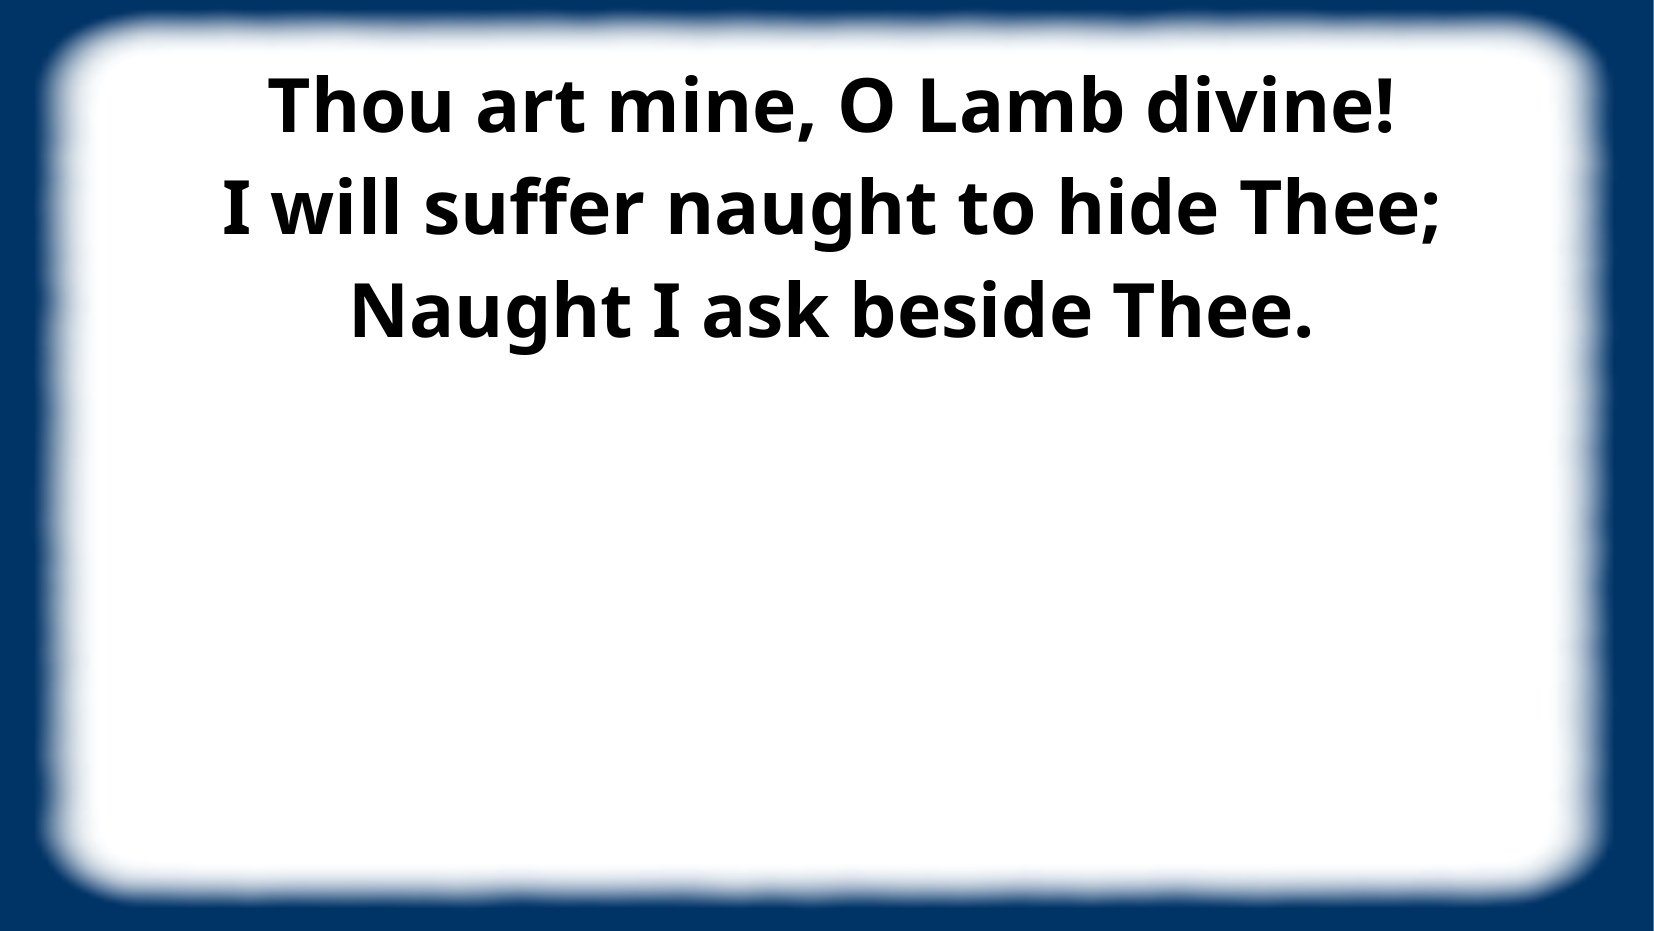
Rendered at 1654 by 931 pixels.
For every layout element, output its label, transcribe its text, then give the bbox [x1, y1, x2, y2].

picture [0, 0, 1654, 931]
text_box Thou art mine, O Lamb divine! I will suffer naught to hide Thee; Naught I ask beside Thee. [90, 45, 1576, 504]
